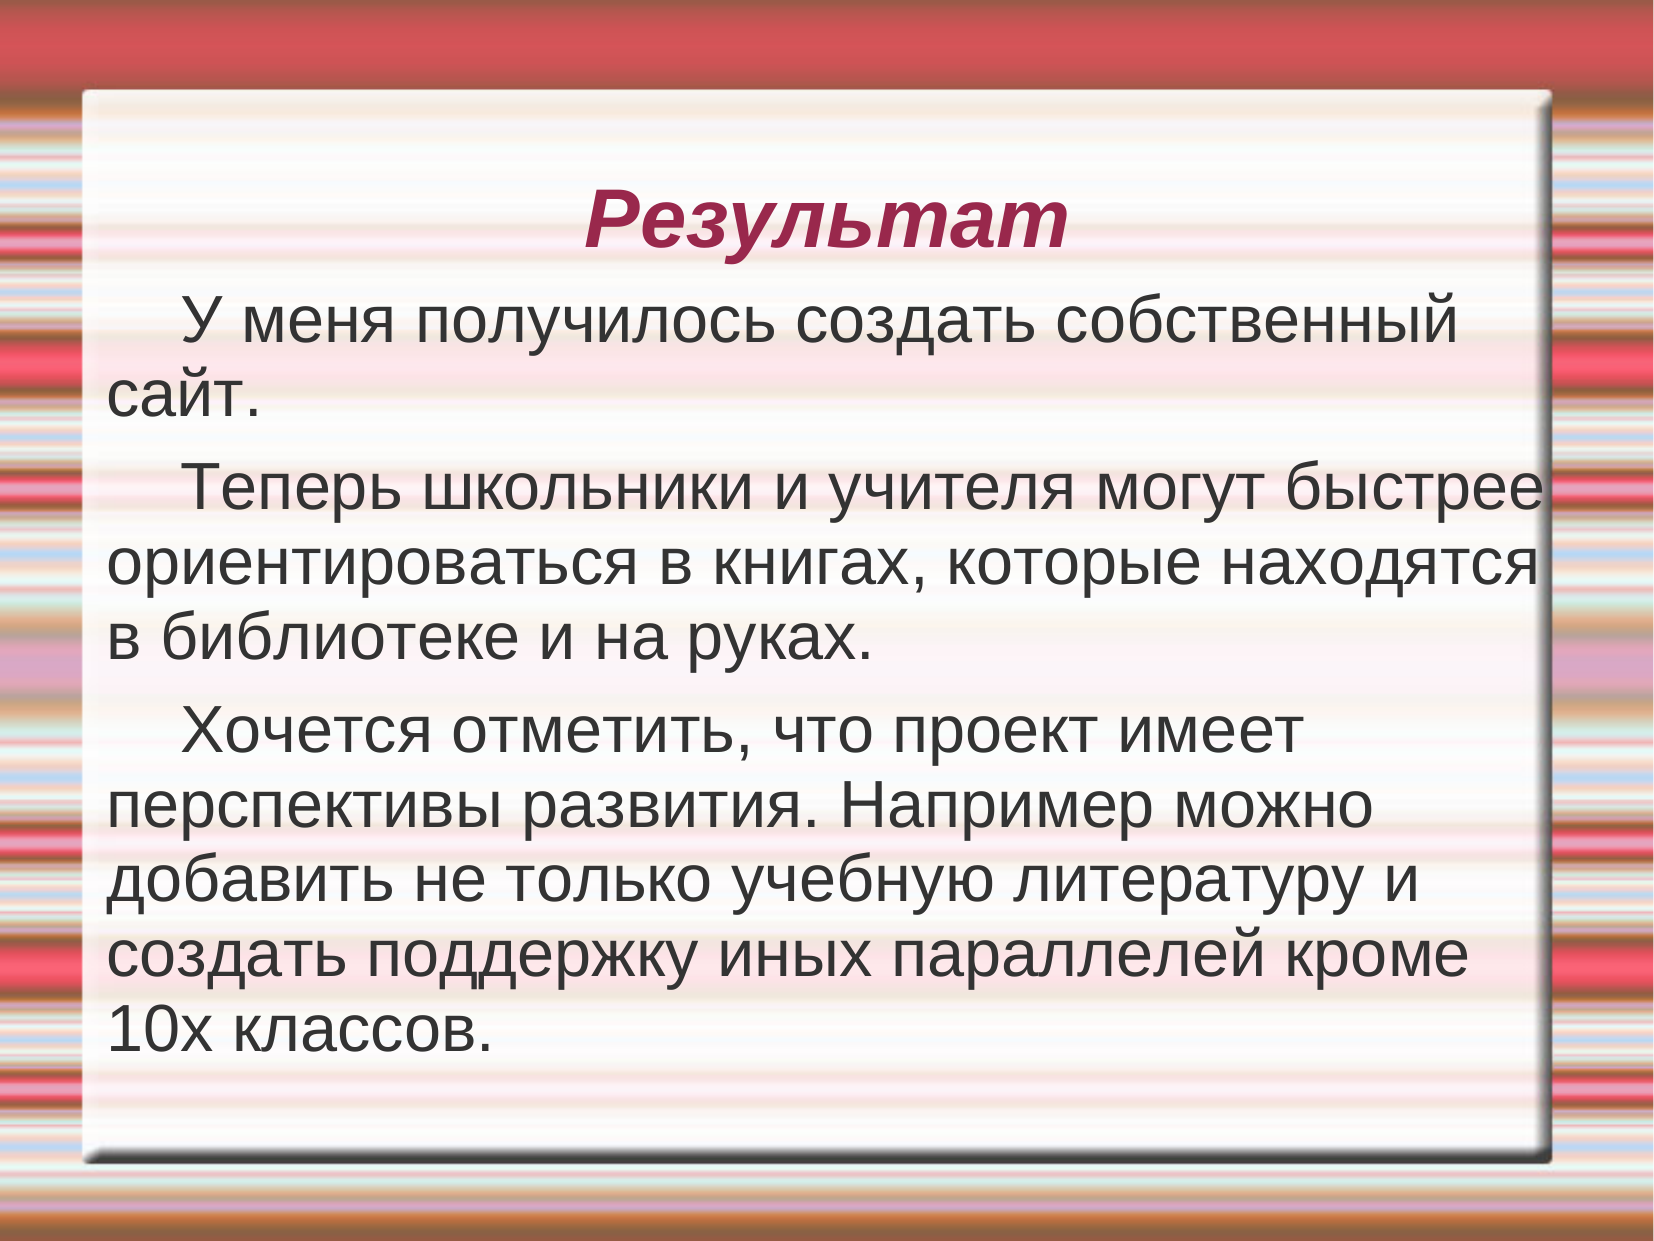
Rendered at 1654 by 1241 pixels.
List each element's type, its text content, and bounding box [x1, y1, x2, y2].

list У меня получилось создать собственный сайт. Теперь школьники и учителя могут быстрее ориентироваться в книгах, которые находятся в библиотеке и на руках. Хочется отметить, что проект имеет перспективы развития. Например можно добавить не только учебную литературу и создать поддержку иных параллелей кроме 10х классов. [23, 281, 1560, 1134]
title Результат [121, 114, 1534, 281]
picture [0, 0, 1654, 1241]
